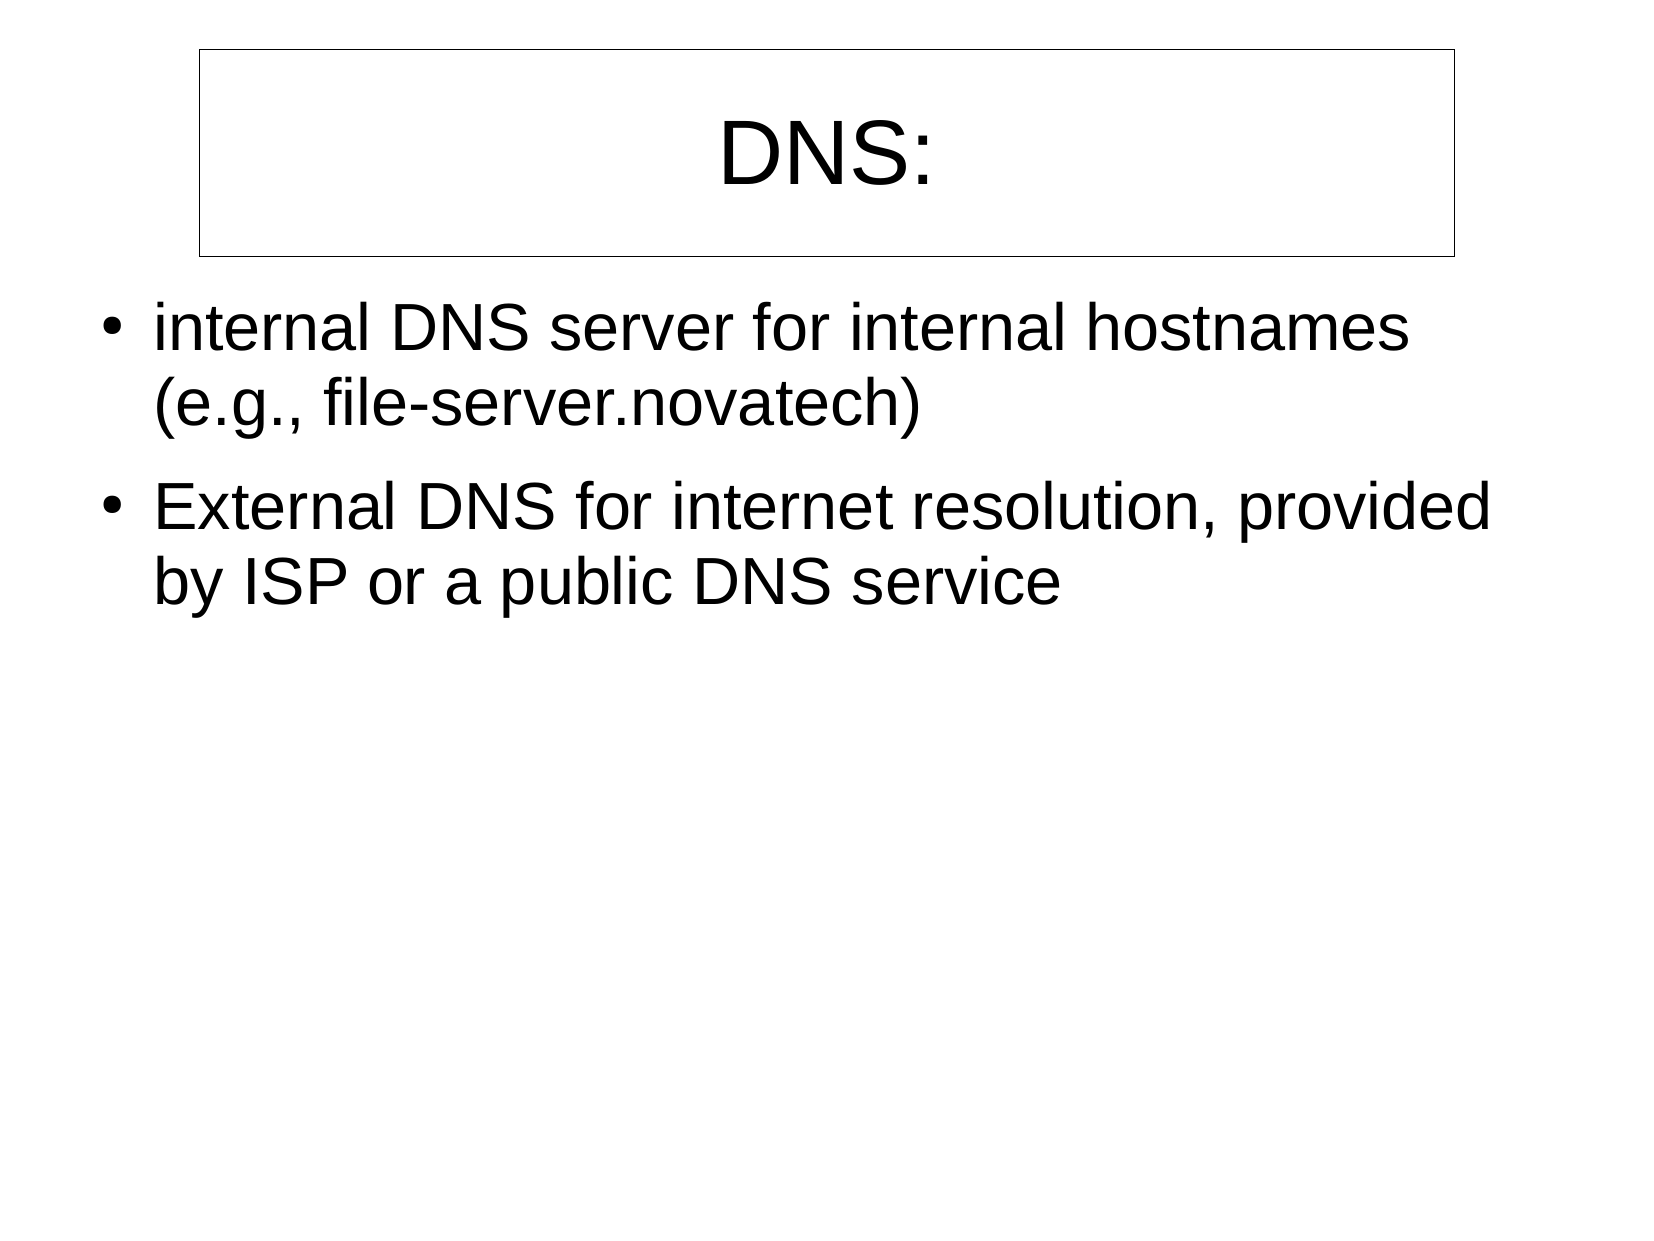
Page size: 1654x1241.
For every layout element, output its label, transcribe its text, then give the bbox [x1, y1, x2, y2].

list internal DNS server for internal hostnames (e.g., file-server.novatech) External DNS for internet resolution, provided by ISP or a public DNS service [82, 290, 1571, 1010]
title DNS: [199, 49, 1455, 257]
